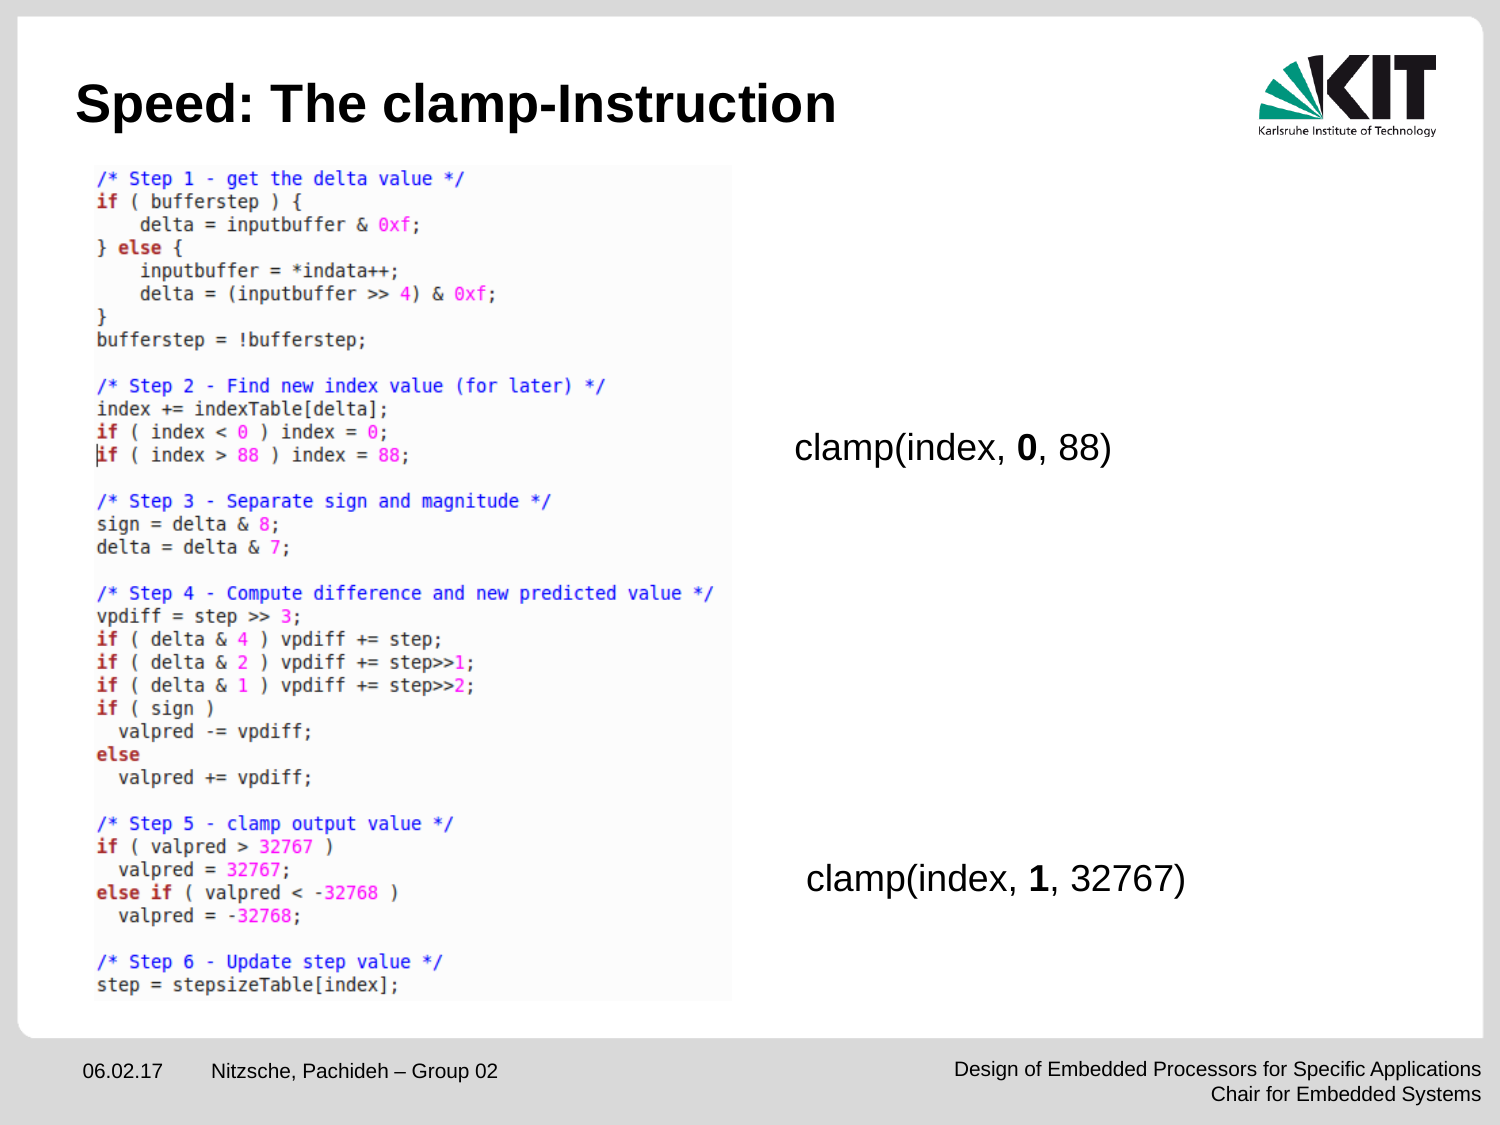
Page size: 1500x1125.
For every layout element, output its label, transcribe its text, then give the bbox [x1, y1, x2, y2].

text_box clamp(index, 0, 88) [779, 419, 1128, 477]
text_box Speed: The clamp-Instruction [75, 36, 1425, 166]
text_box clamp(index, 1, 32767) [791, 850, 1264, 908]
picture [0, 0, 1500, 1125]
text_box Nitzsche, Pachideh – Group 02 [211, 1057, 957, 1117]
